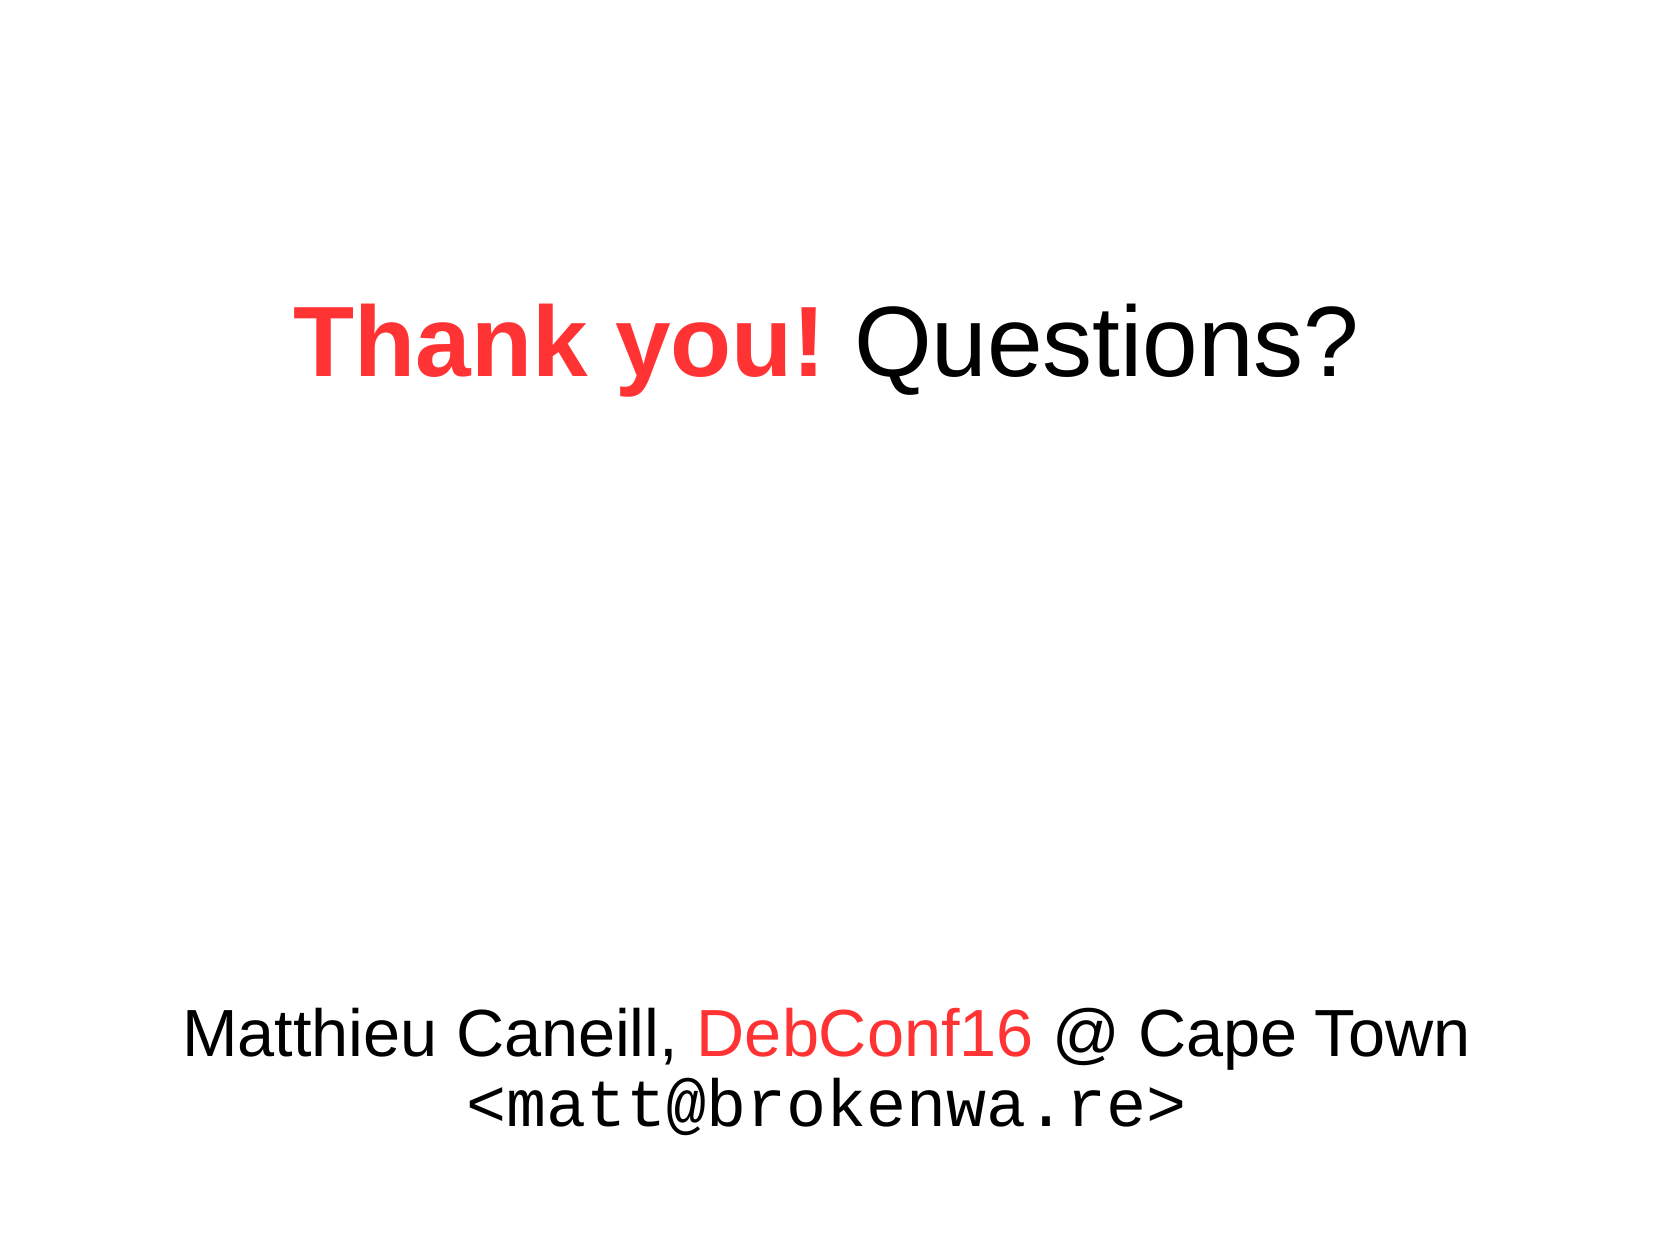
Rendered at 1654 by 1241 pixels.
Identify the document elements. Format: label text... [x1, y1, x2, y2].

subtitle Thank you! Questions? Matthieu Caneill, DebConf16 @ Cape Town <matt@brokenwa.re> [82, 0, 1571, 1147]
